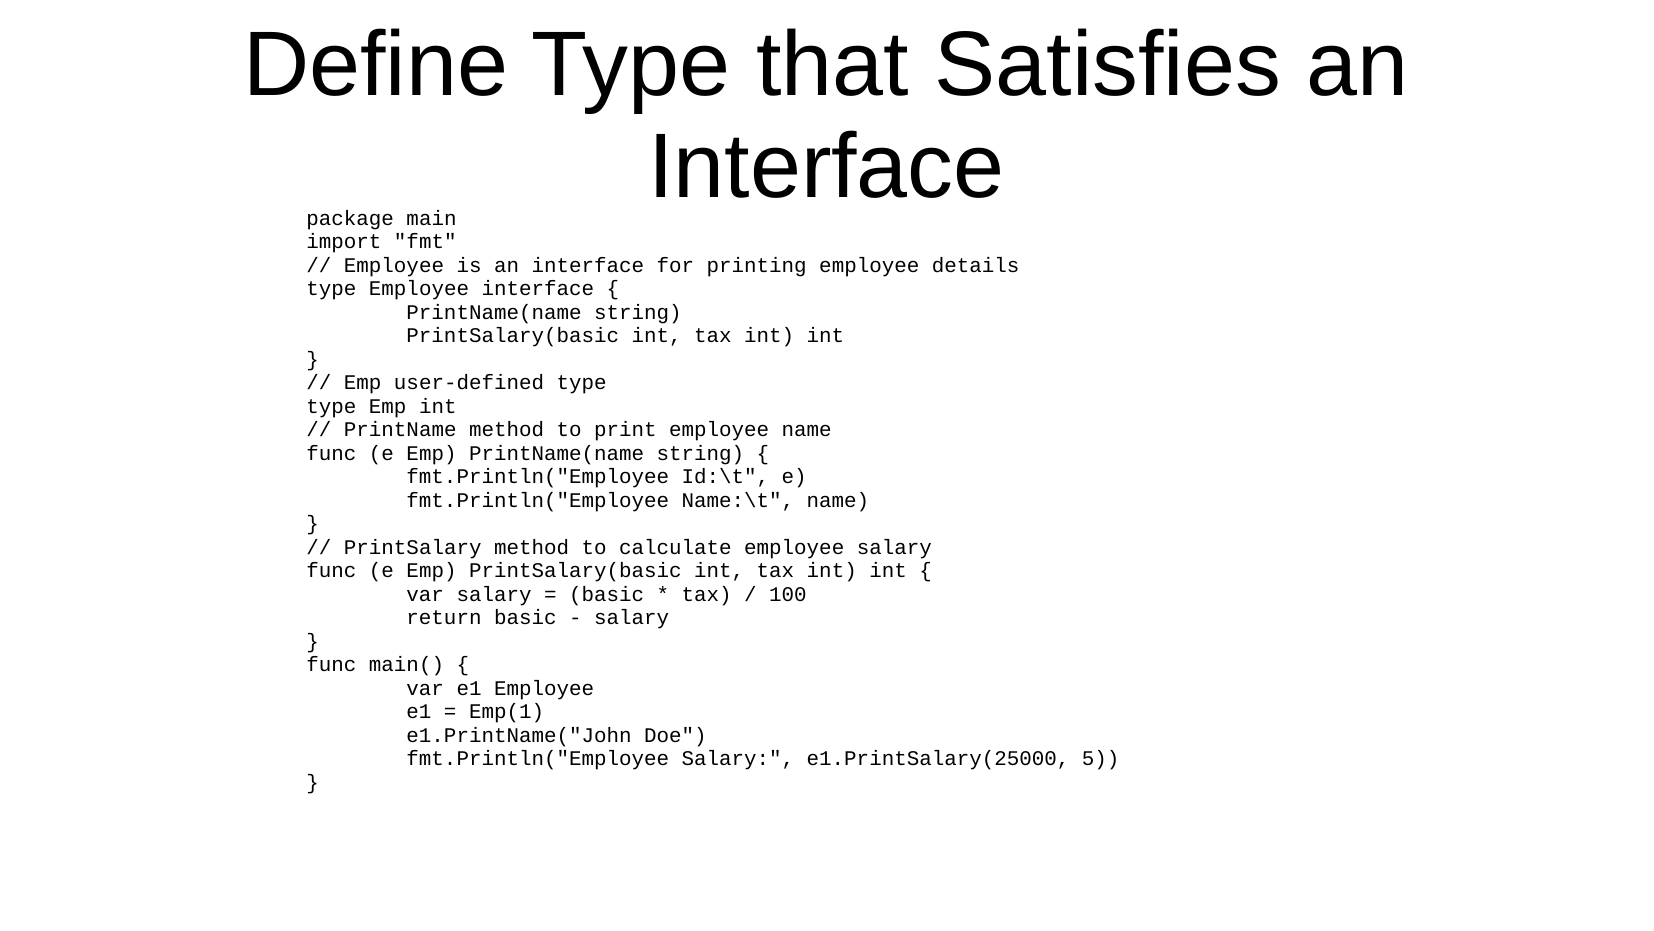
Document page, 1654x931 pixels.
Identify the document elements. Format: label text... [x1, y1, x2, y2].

text_box package main import "fmt" // Employee is an interface for printing employee details type Employee interface { PrintName(name string) PrintSalary(basic int, tax int) int } // Emp user-defined type type Emp int // PrintName method to print employee name func (e Emp) PrintName(name string) { fmt.Println("Employee Id:\t", e) fmt.Println("Employee Name:\t", name) } // PrintSalary method to calculate employee salary func (e Emp) PrintSalary(basic int, tax int) int { var salary = (basic * tax) / 100 return basic - salary } func main() { var e1 Employee e1 = Emp(1) e1.PrintName("John Doe") fmt.Println("Employee Salary:", e1.PrintSalary(25000, 5)) } [291, 200, 1134, 804]
title Define Type that Satisfies an Interface [82, 12, 1571, 218]
